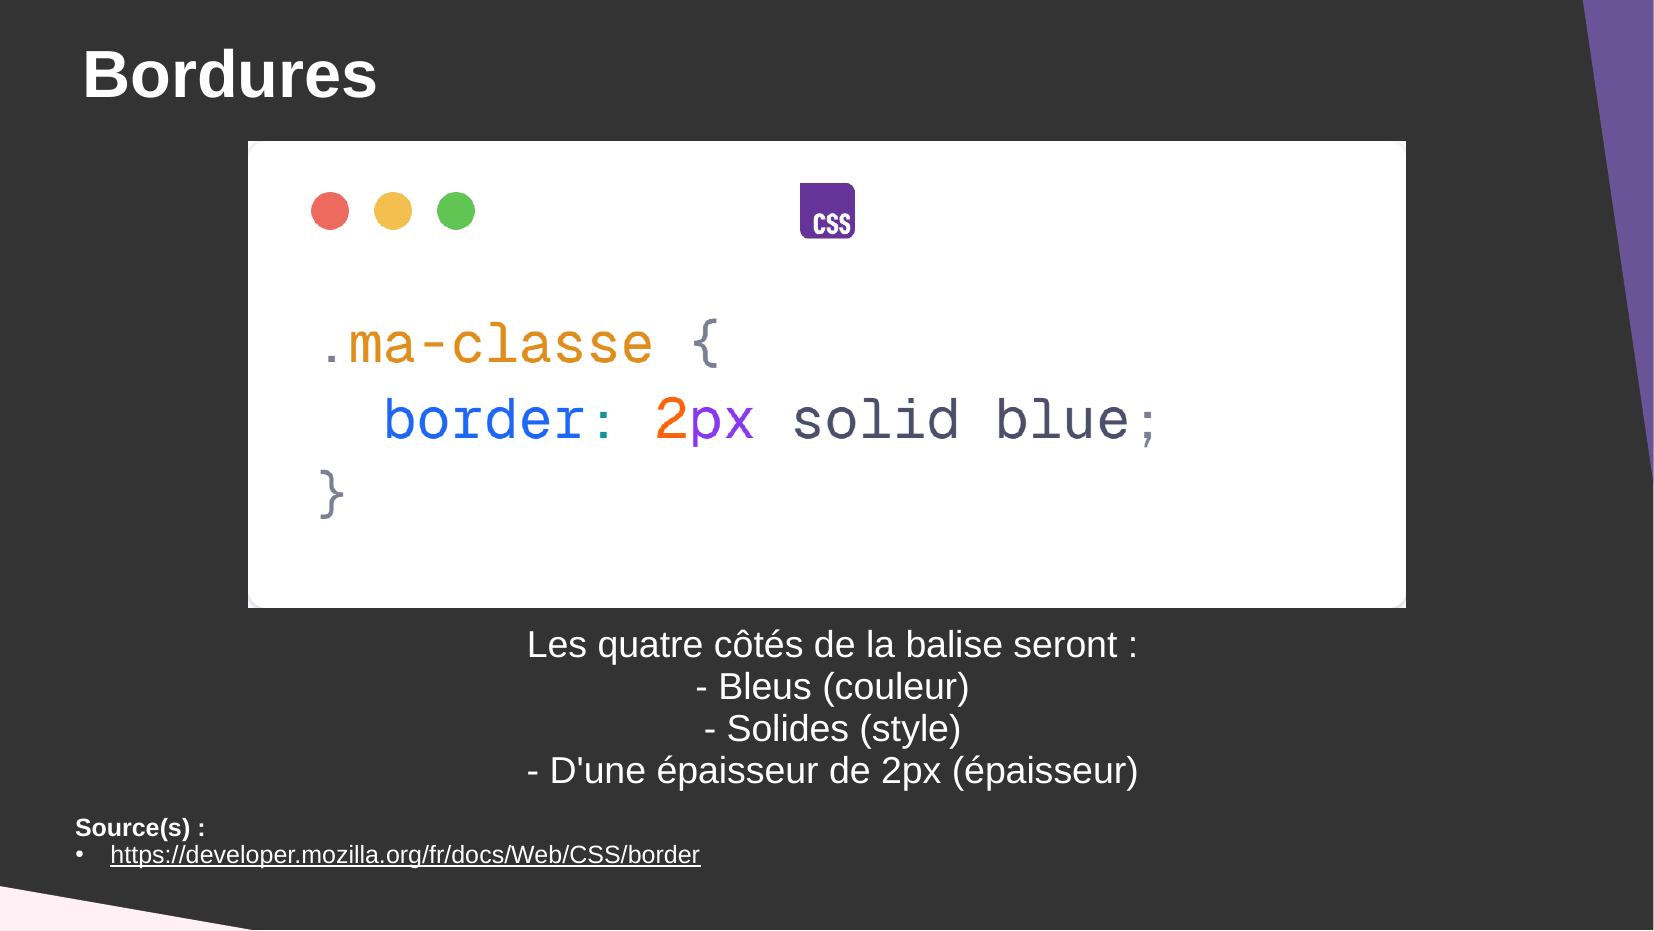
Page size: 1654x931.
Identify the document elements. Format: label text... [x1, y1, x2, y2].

text_box [0, 886, 258, 931]
text_box [1582, 0, 1654, 488]
text_box Source(s) : https://developer.mozilla.org/fr/docs/Web/CSS/border [60, 805, 1546, 913]
text_box Les quatre côtés de la balise seront : - Bleus (couleur) - Solides (style) - D'une épaisseur de 2px (épaisseur) [271, 616, 1394, 842]
title Bordures [82, 37, 1571, 112]
picture [248, 141, 1406, 608]
